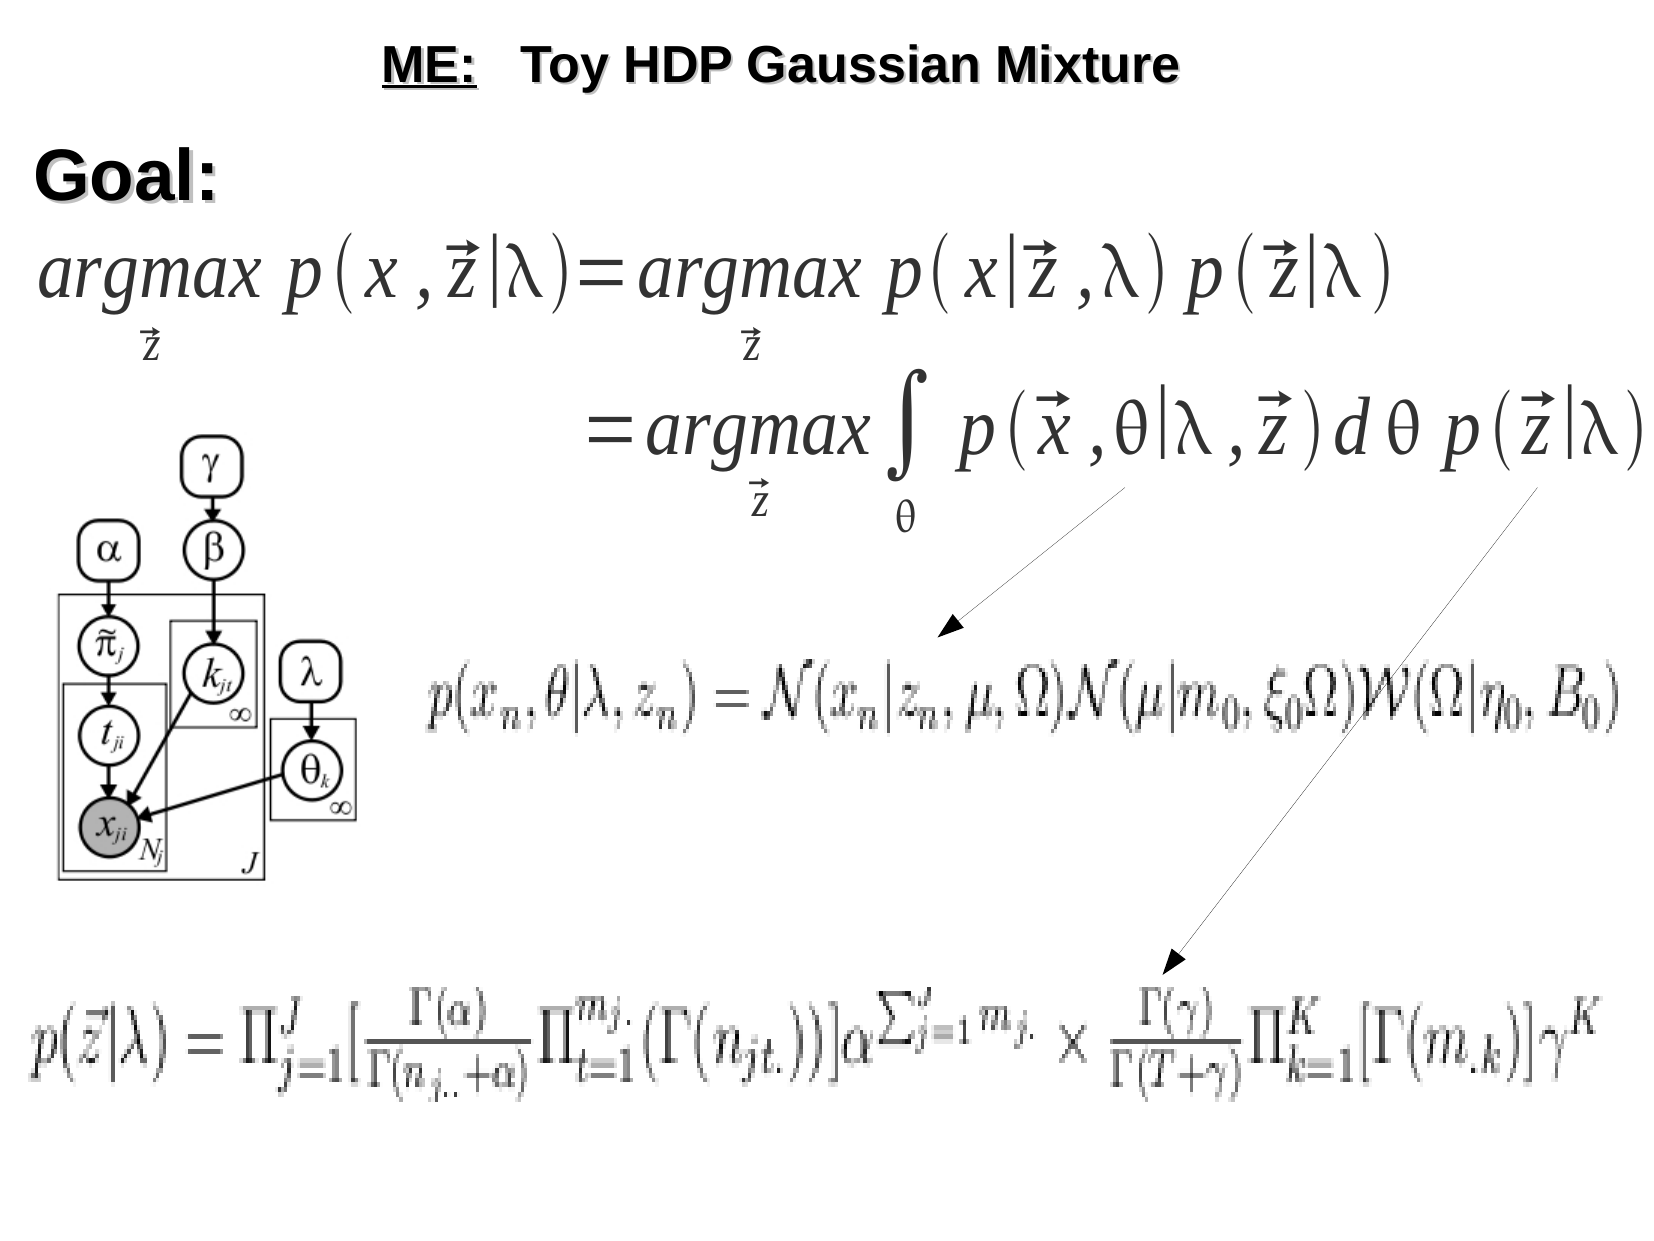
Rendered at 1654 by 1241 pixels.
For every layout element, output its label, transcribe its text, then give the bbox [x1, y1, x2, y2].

picture [1342, 638, 1648, 743]
text_box ME: Toy HDP Gaussian Mixture [367, 27, 1346, 110]
text_box Goal: [18, 126, 244, 236]
picture [0, 385, 1420, 926]
picture [0, 987, 1651, 1102]
chart [18, 225, 1654, 542]
